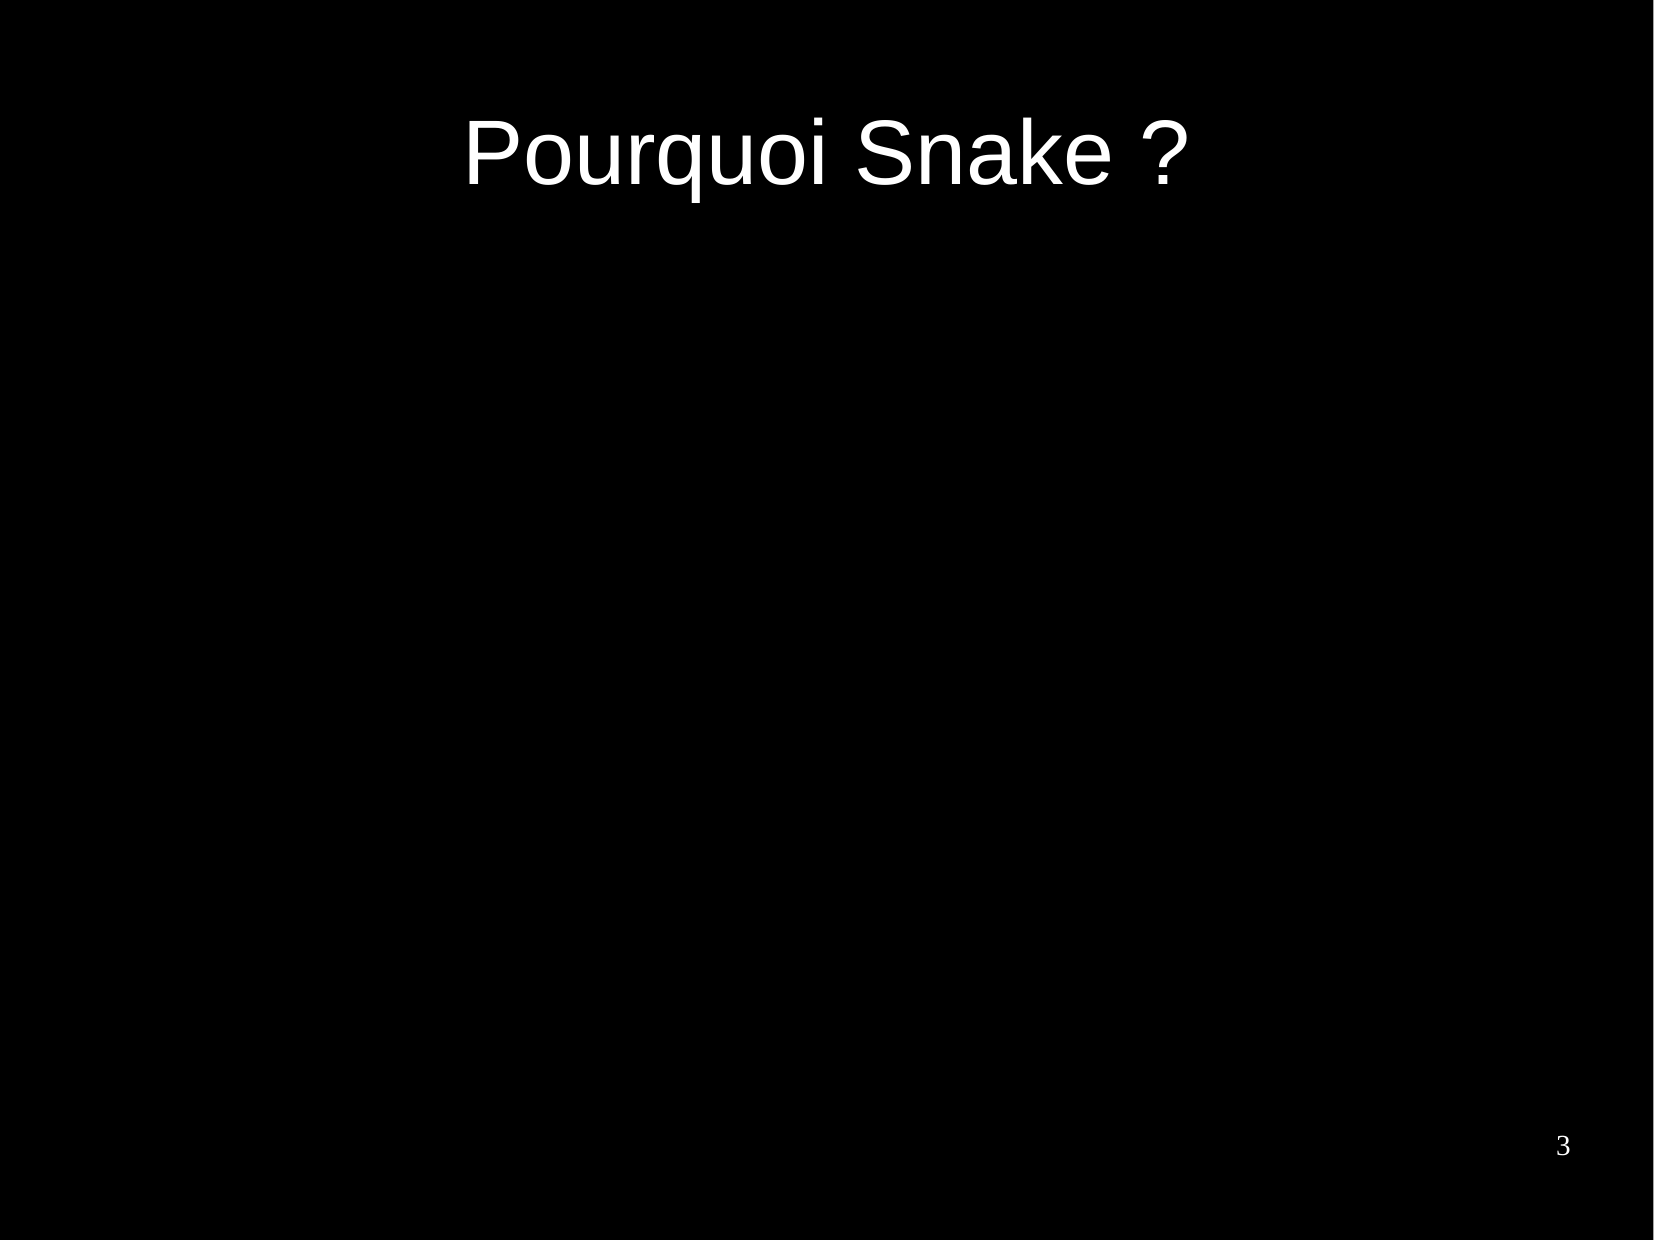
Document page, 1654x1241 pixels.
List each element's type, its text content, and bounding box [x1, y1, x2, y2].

title Pourquoi Snake ? [82, 49, 1571, 257]
